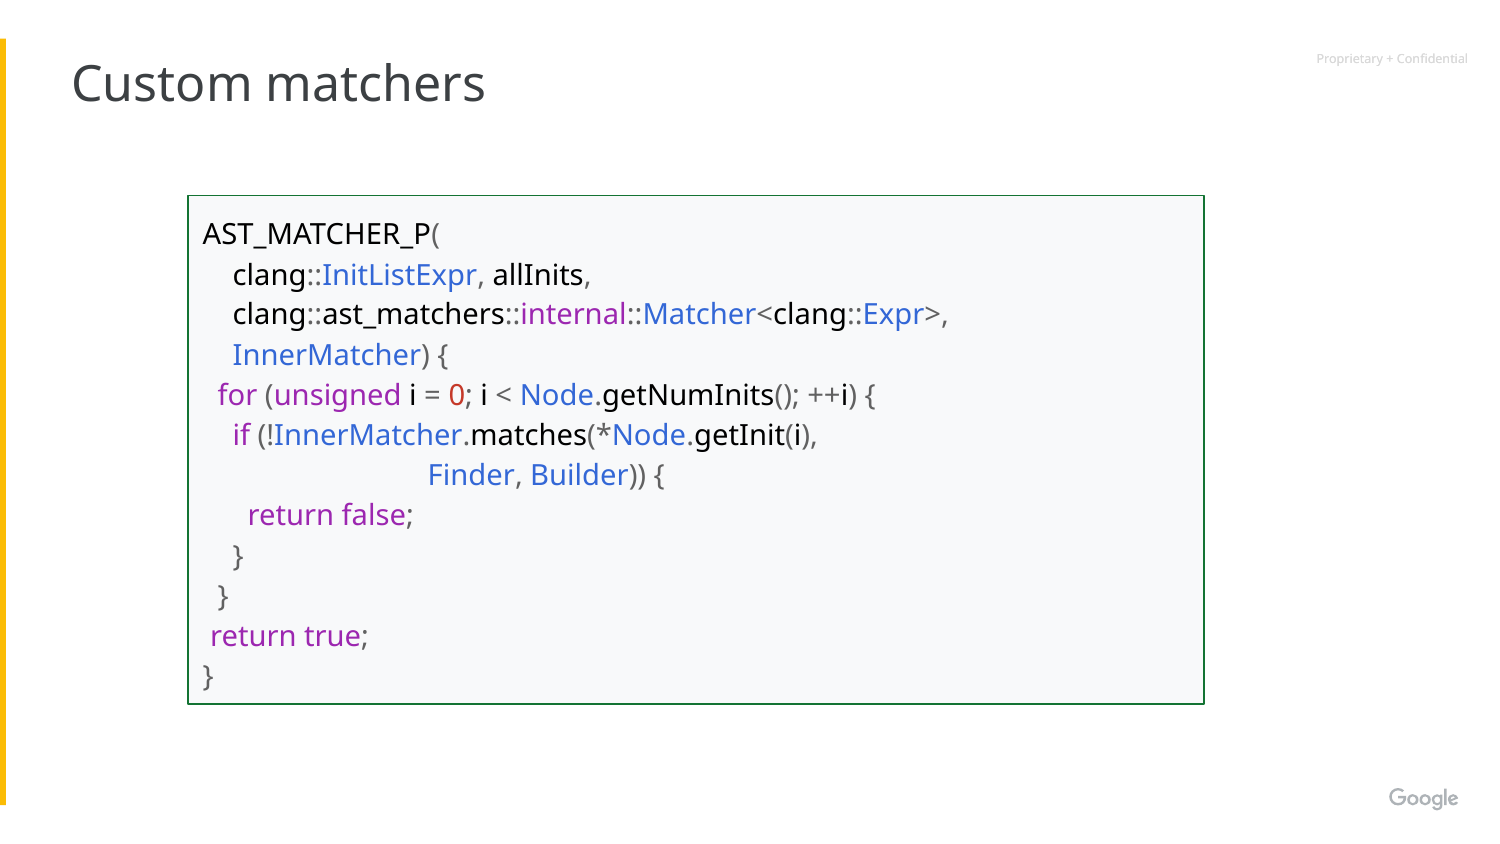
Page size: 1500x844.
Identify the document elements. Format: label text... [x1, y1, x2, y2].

title Custom matchers [56, 43, 1336, 112]
list AST_MATCHER_P( clang::InitListExpr, allInits, clang::ast_matchers::internal::Matcher<clang::Expr>, InnerMatcher) { for (unsigned i = 0; i < Node.getNumInits(); ++i) { if (!InnerMatcher.matches(*Node.getInit(i), Finder, Builder)) { return false; } } return true; } [187, 195, 1205, 704]
